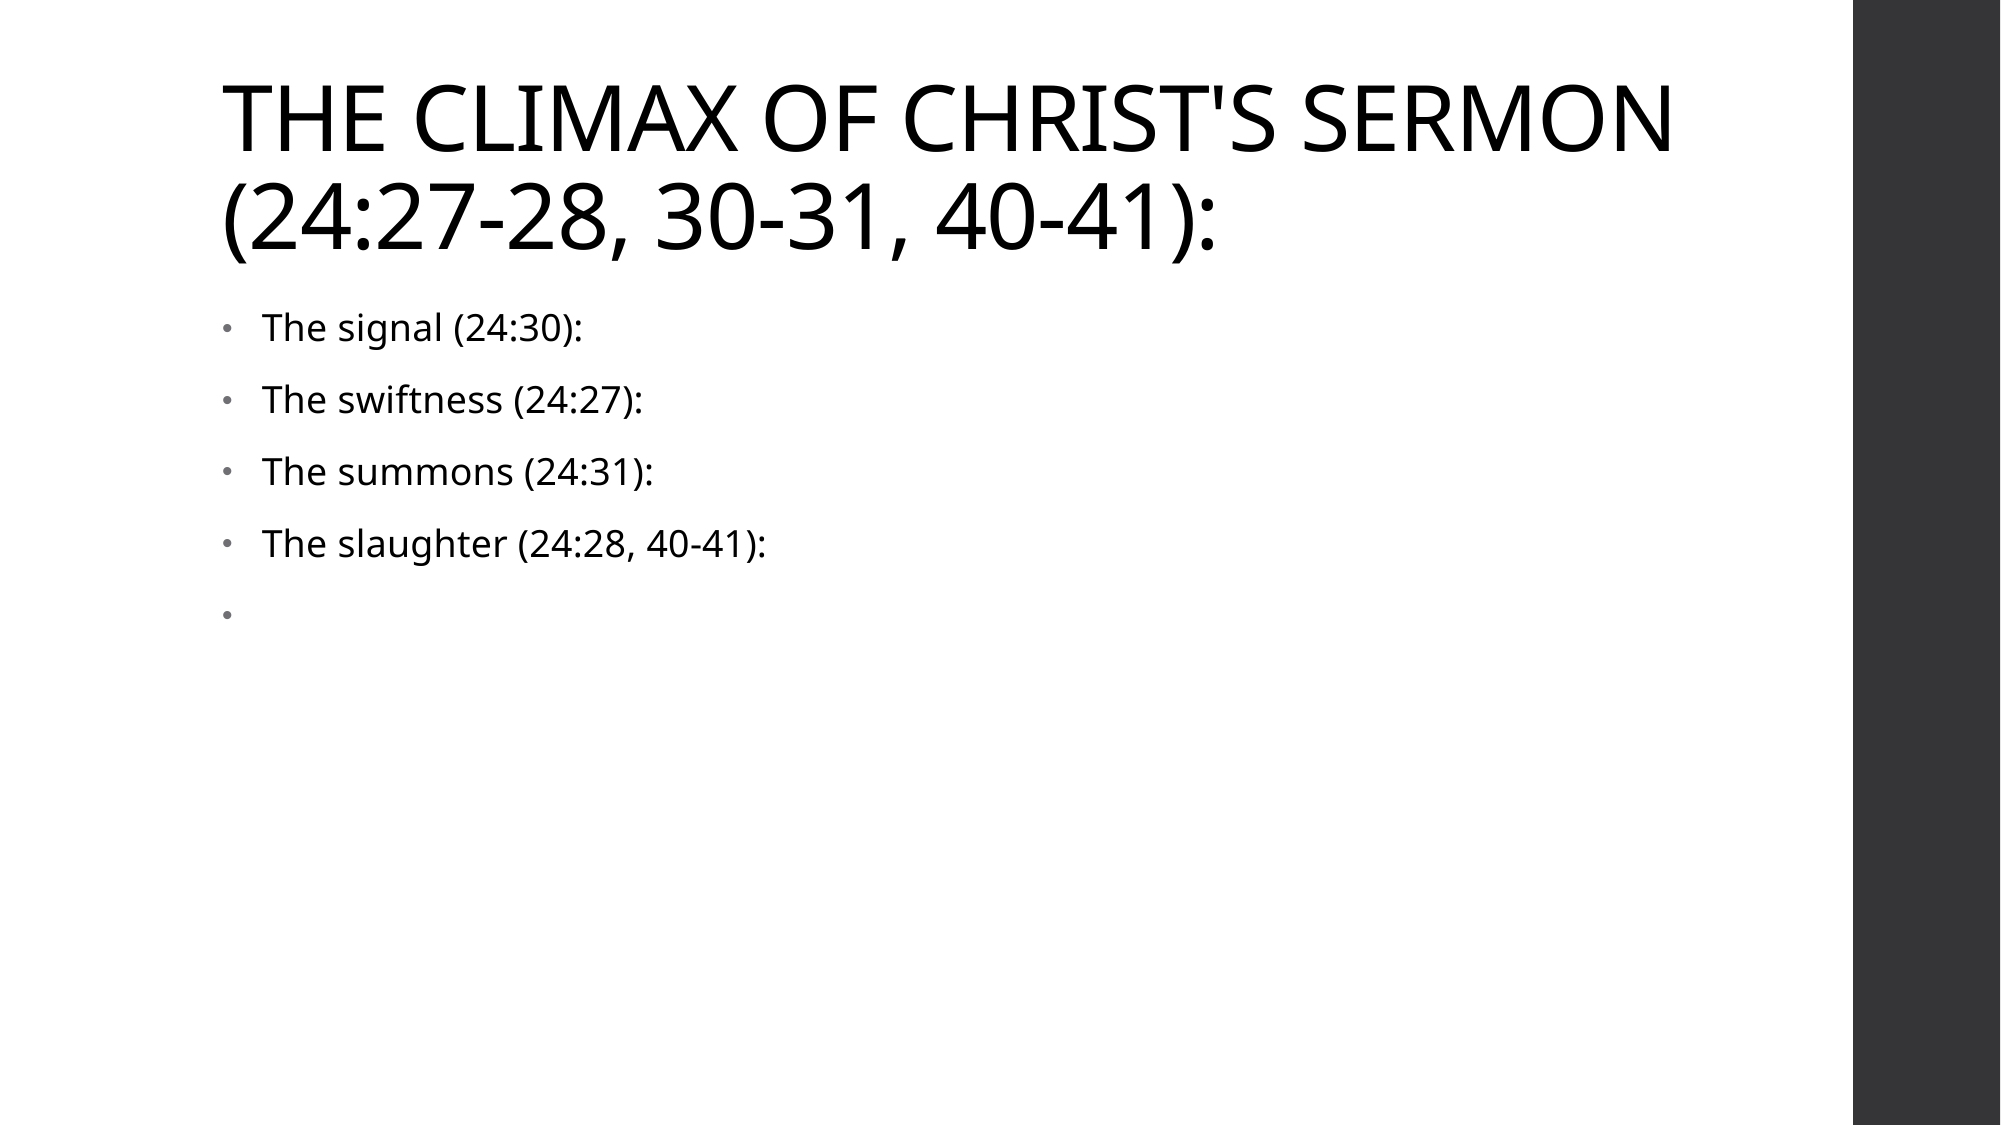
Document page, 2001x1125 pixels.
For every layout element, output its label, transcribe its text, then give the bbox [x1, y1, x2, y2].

title THE CLIMAX OF CHRIST'S SERMON (24:27-28, 30-31, 40-41): [206, 60, 1797, 278]
list The signal (24:30): The swiftness (24:27): The summons (24:31): The slaughter (24:28, 40-41): [206, 299, 1617, 1014]
